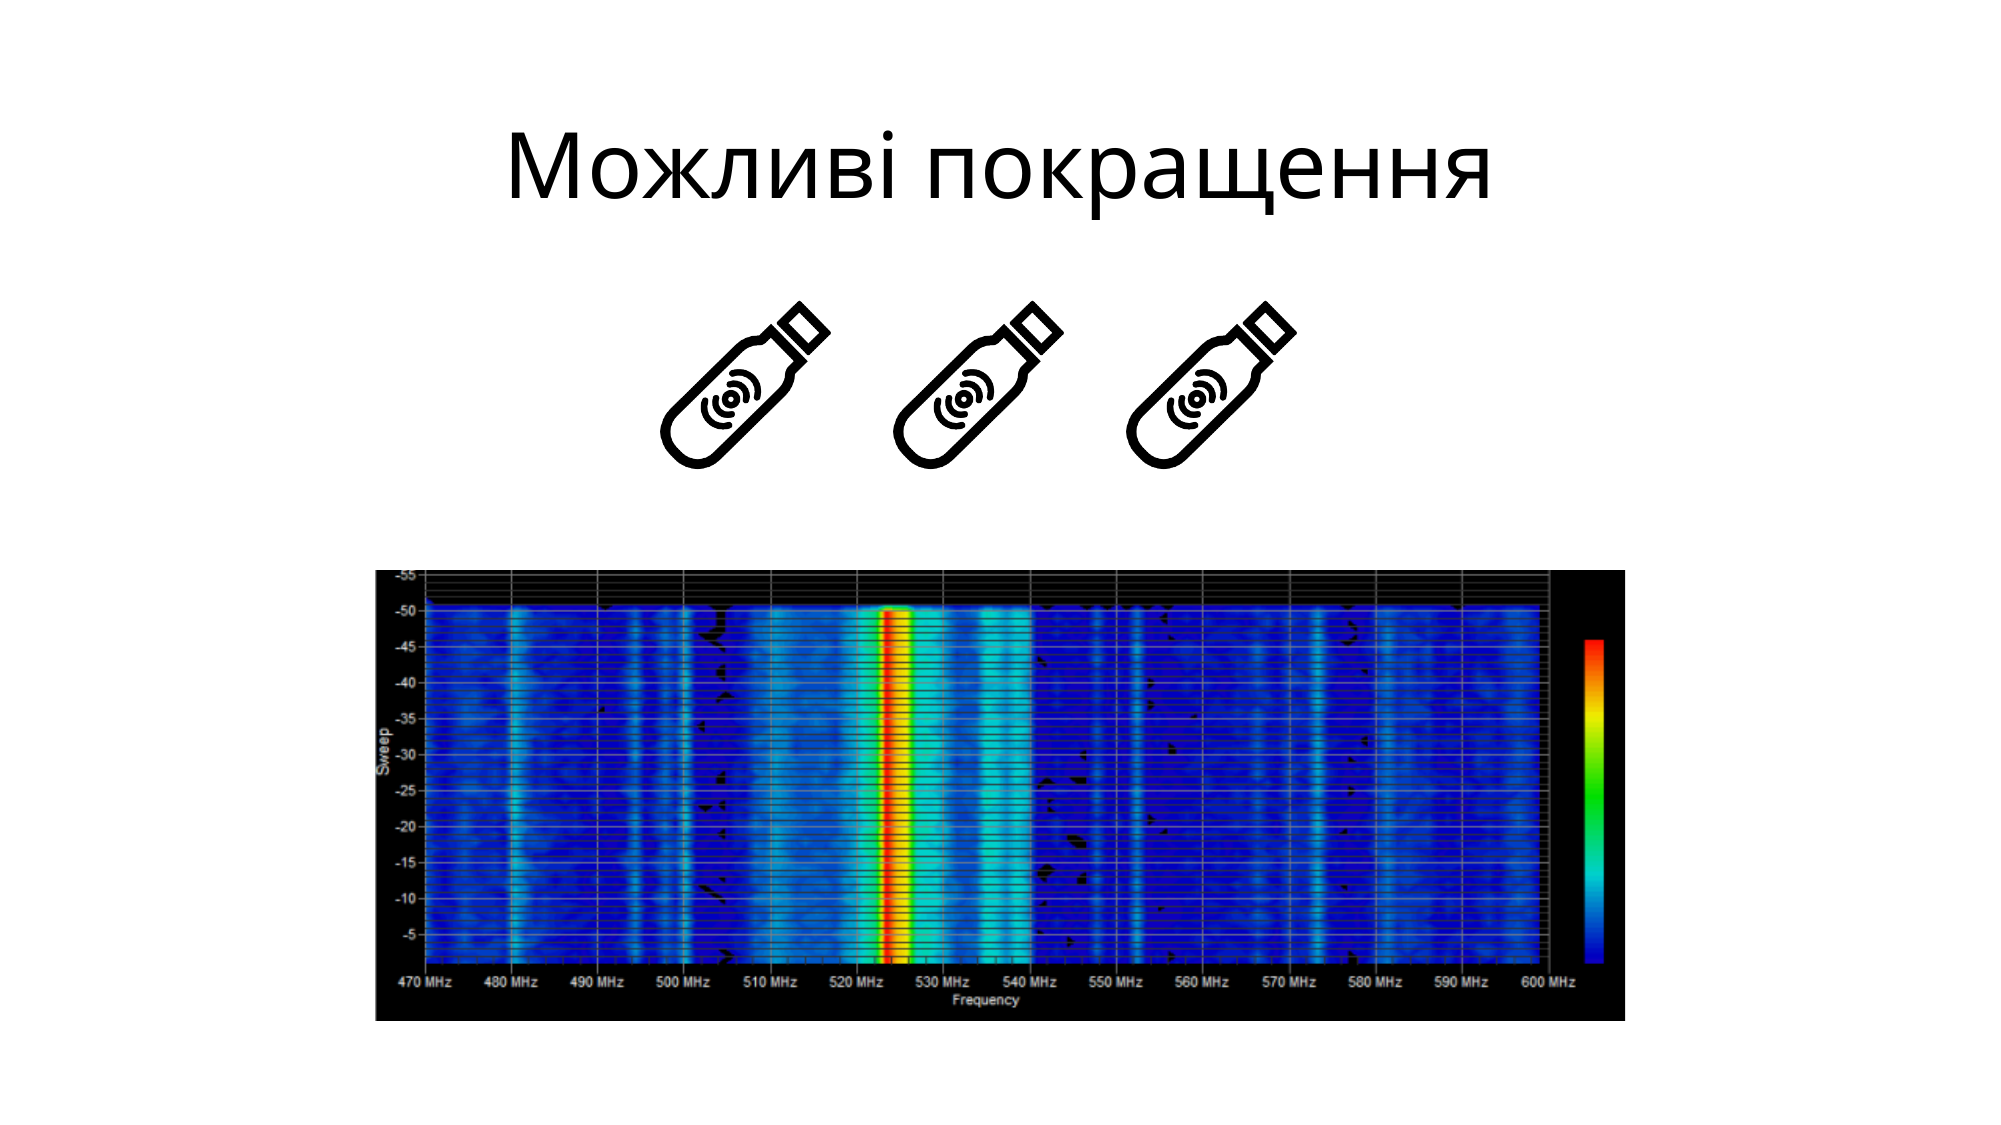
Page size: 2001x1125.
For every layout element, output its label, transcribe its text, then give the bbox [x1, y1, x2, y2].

picture [893, 299, 1064, 471]
picture [660, 299, 831, 471]
title Можливi покращення [137, 59, 1863, 278]
picture [1126, 299, 1297, 471]
picture [360, 570, 1626, 1021]
